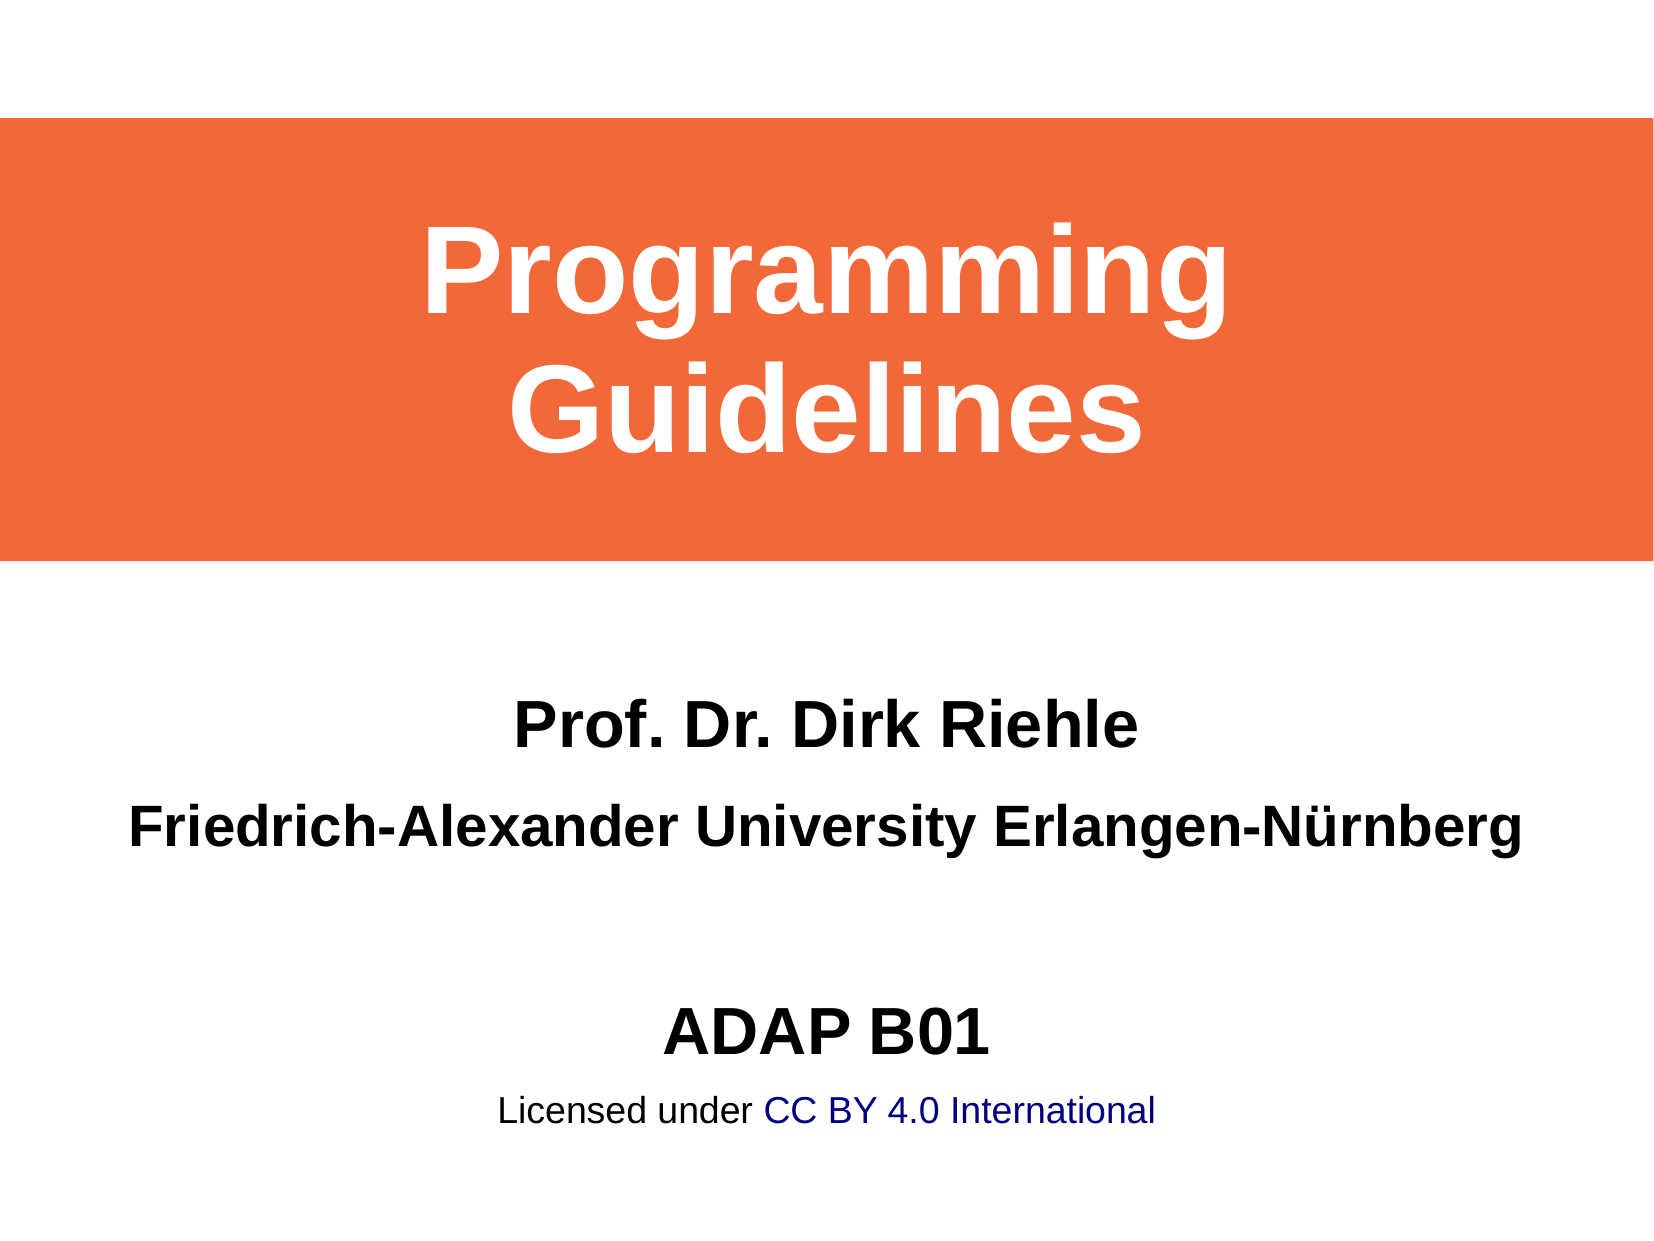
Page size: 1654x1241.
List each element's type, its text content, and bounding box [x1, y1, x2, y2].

subtitle Prof. Dr. Dirk Riehle Friedrich-Alexander University Erlangen-Nürnberg ADAP B01 Licensed under CC BY 4.0 International [29, 590, 1625, 1182]
title Programming Guidelines [0, 118, 1654, 562]
